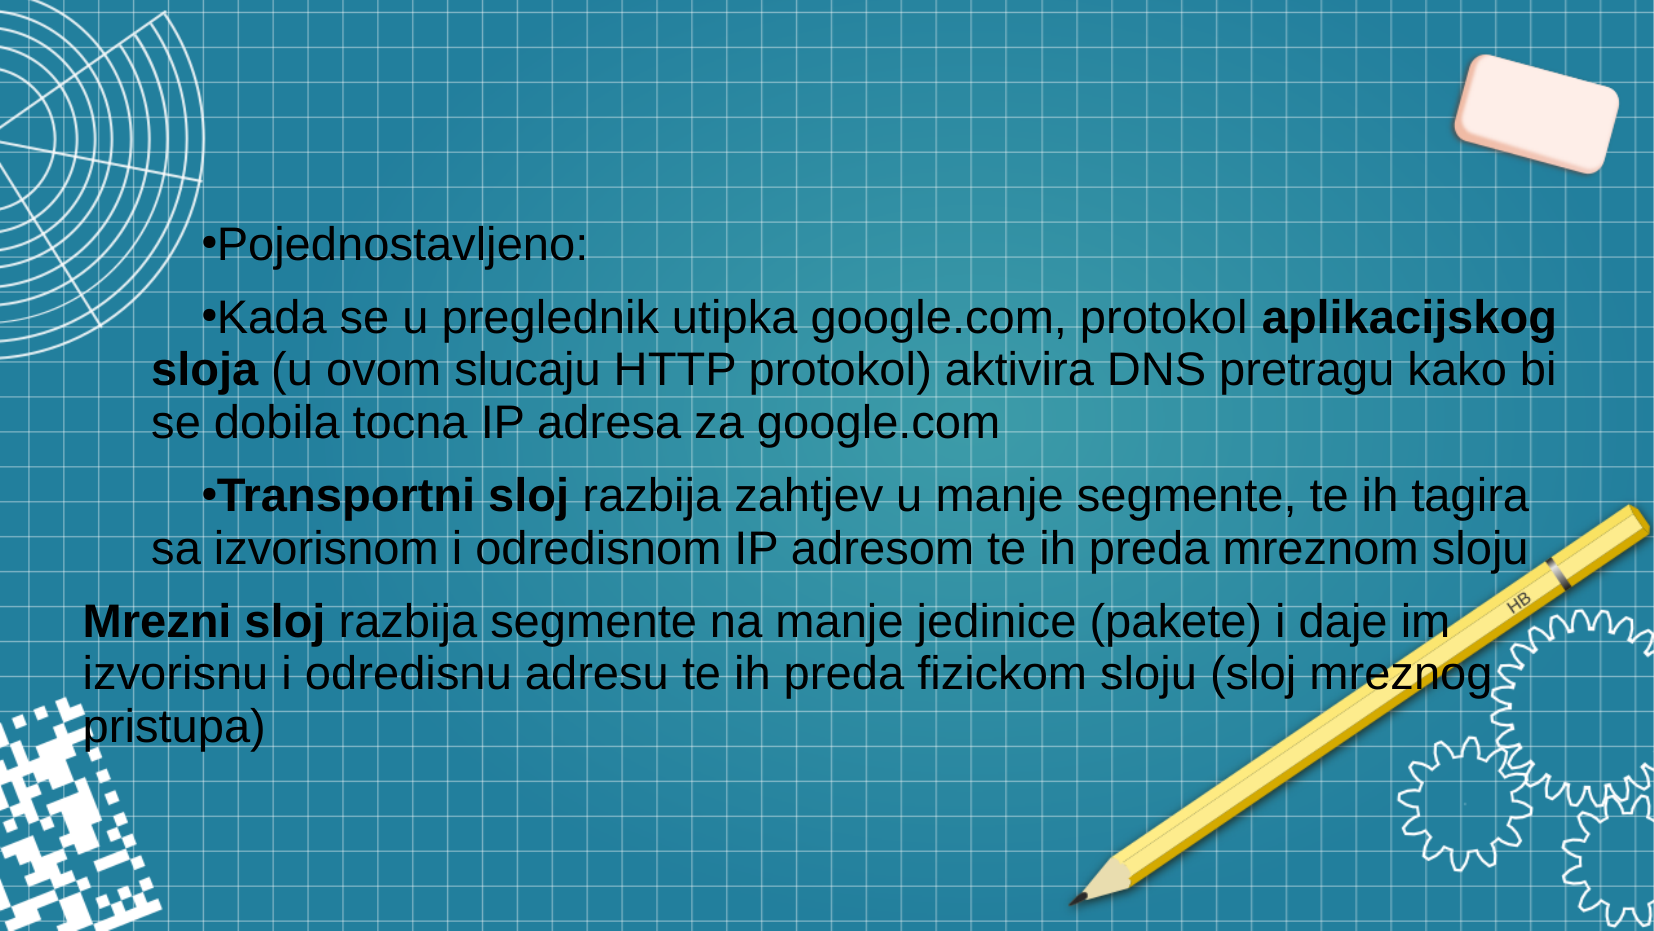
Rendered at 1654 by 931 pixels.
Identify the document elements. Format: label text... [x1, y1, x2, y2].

picture [0, 0, 1654, 931]
list Pojednostavljeno: Kada se u preglednik utipka google.com, protokol aplikacijskog sloja (u ovom slucaju HTTP protokol) aktivira DNS pretragu kako bi se dobila tocna IP adresa za google.com Transportni sloj razbija zahtjev u manje segmente, te ih tagira sa izvorisnom i odredisnom IP adresom te ih preda mreznom sloju Mrezni sloj razbija segmente na manje jedinice (pakete) i daje im izvorisnu i odredisnu adresu te ih preda fizickom sloju (sloj mreznog pristupa) [82, 217, 1571, 758]
